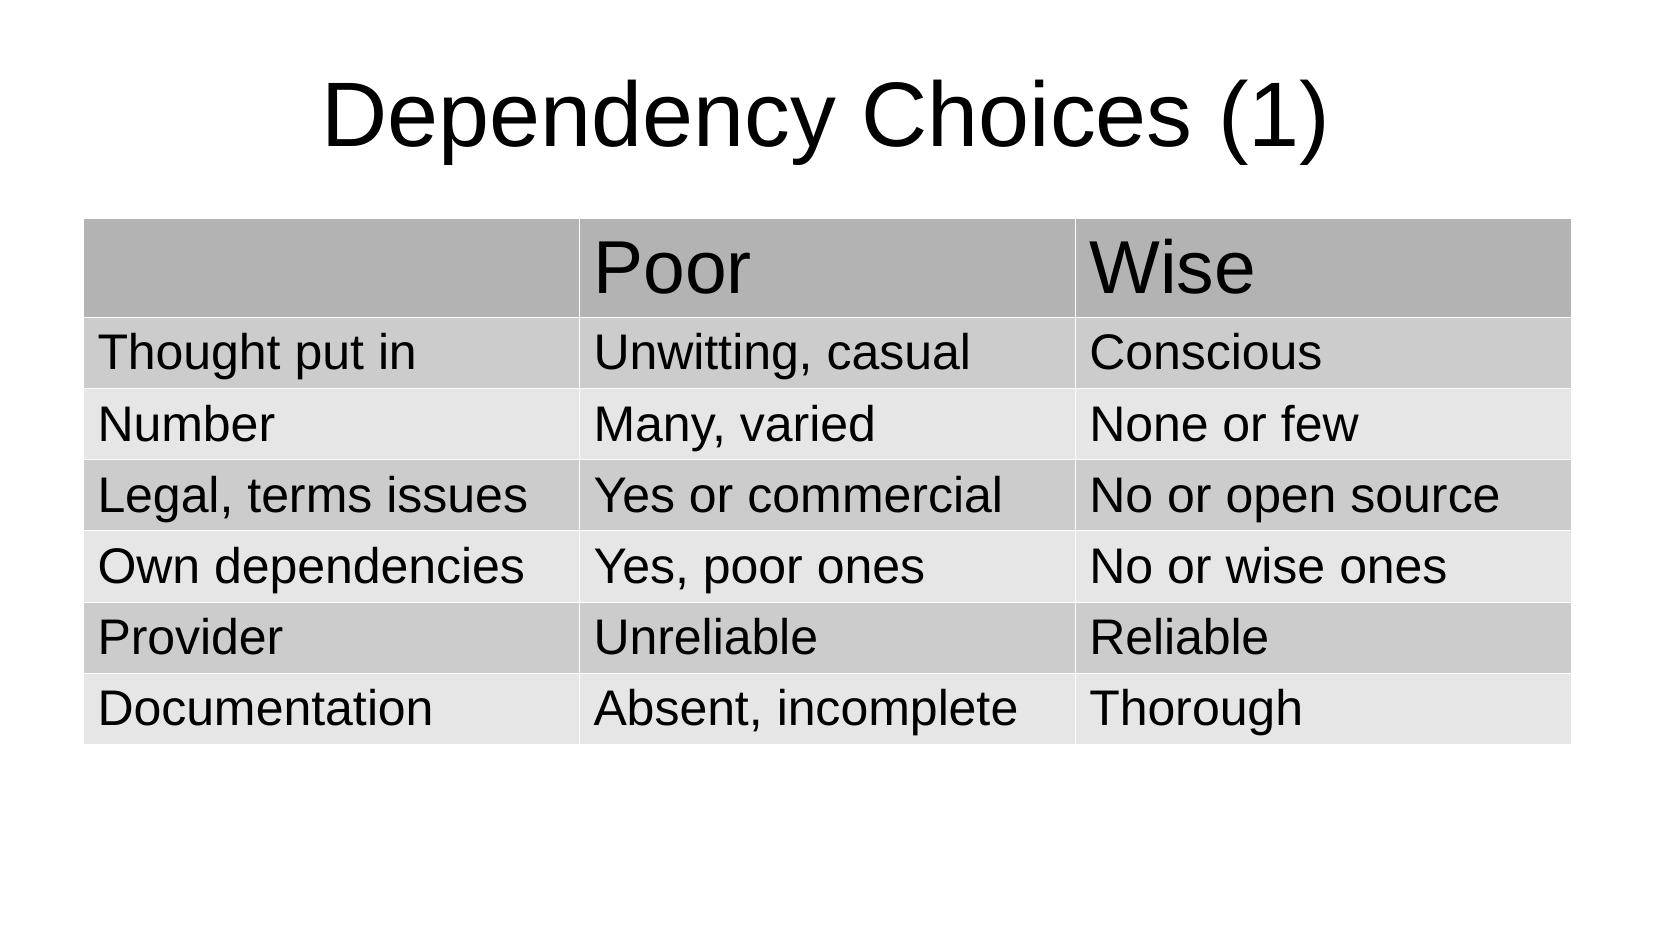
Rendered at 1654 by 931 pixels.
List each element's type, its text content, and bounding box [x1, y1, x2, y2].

table_header [84, 219, 579, 317]
table_cell Reliable [1076, 603, 1571, 673]
table_cell Yes or commercial [580, 460, 1075, 530]
table_header Wise [1076, 219, 1571, 317]
table_cell Legal, terms issues [84, 460, 579, 530]
table_cell No or wise ones [1076, 531, 1571, 602]
table_cell Provider [84, 603, 579, 673]
table_cell No or open source [1076, 460, 1571, 530]
table_cell Documentation [84, 674, 579, 744]
table_header Poor [580, 219, 1075, 317]
table_cell Number [84, 389, 579, 459]
table_cell None or few [1076, 389, 1571, 459]
table_cell Conscious [1076, 318, 1571, 388]
table_cell Absent, incomplete [580, 674, 1075, 744]
table_cell Unwitting, casual [580, 318, 1075, 388]
table_cell Many, varied [580, 389, 1075, 459]
table_cell Unreliable [580, 603, 1075, 673]
table_cell Yes, poor ones [580, 531, 1075, 602]
table_cell Own dependencies [84, 531, 579, 602]
title Dependency Choices (1) [82, 37, 1571, 193]
table_cell Thought put in [84, 318, 579, 388]
table_cell Thorough [1076, 674, 1571, 744]
